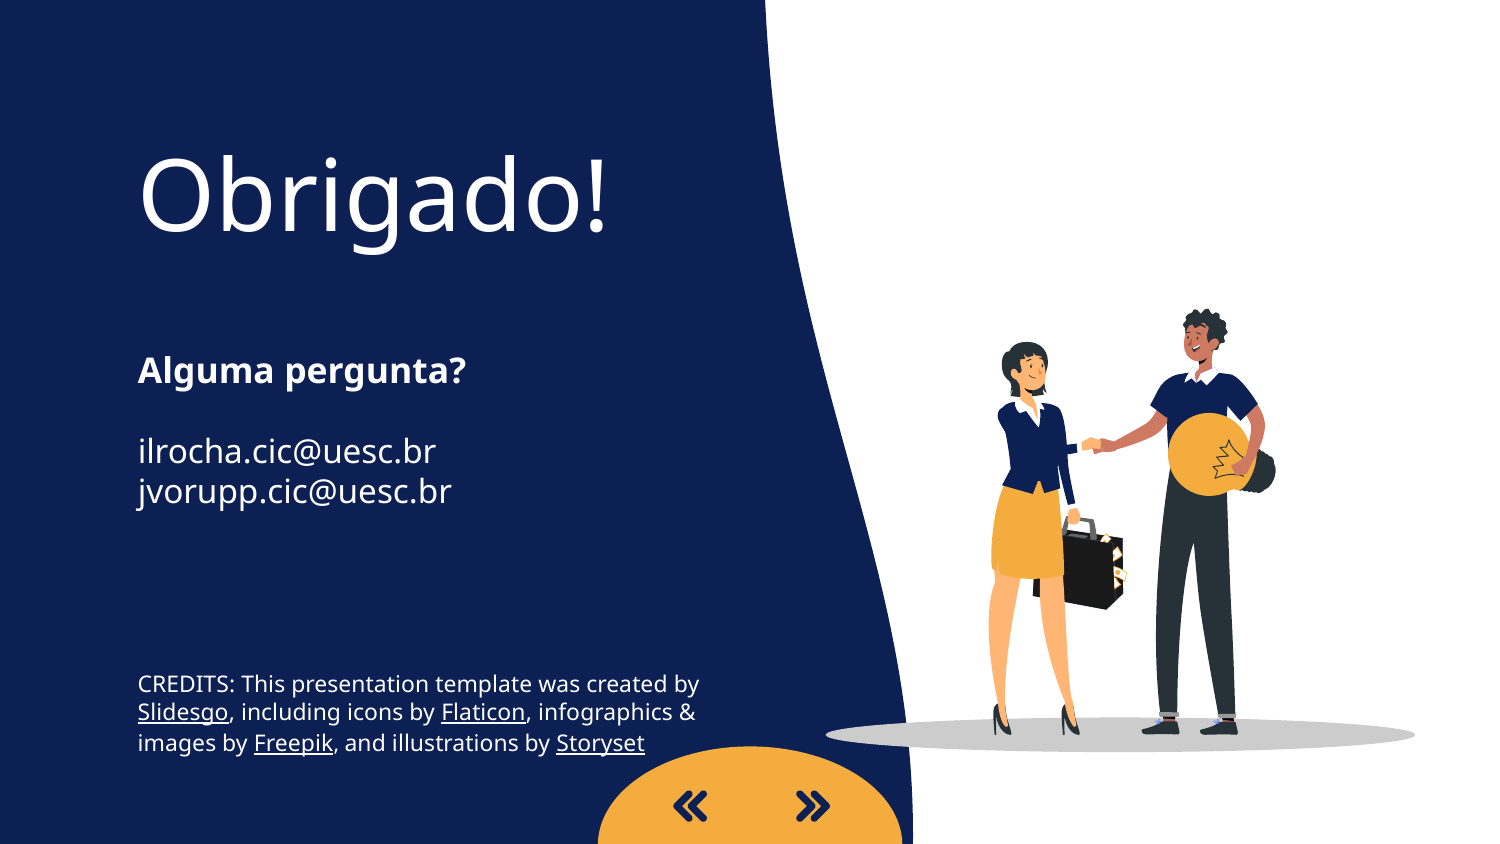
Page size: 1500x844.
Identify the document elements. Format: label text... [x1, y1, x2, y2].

text_box [825, 308, 1416, 753]
text_box [597, 746, 903, 844]
title Obrigado! [122, 109, 826, 274]
subtitle Alguma pergunta? ilrocha.cic@uesc.br jvorupp.cic@uesc.br [122, 279, 828, 580]
